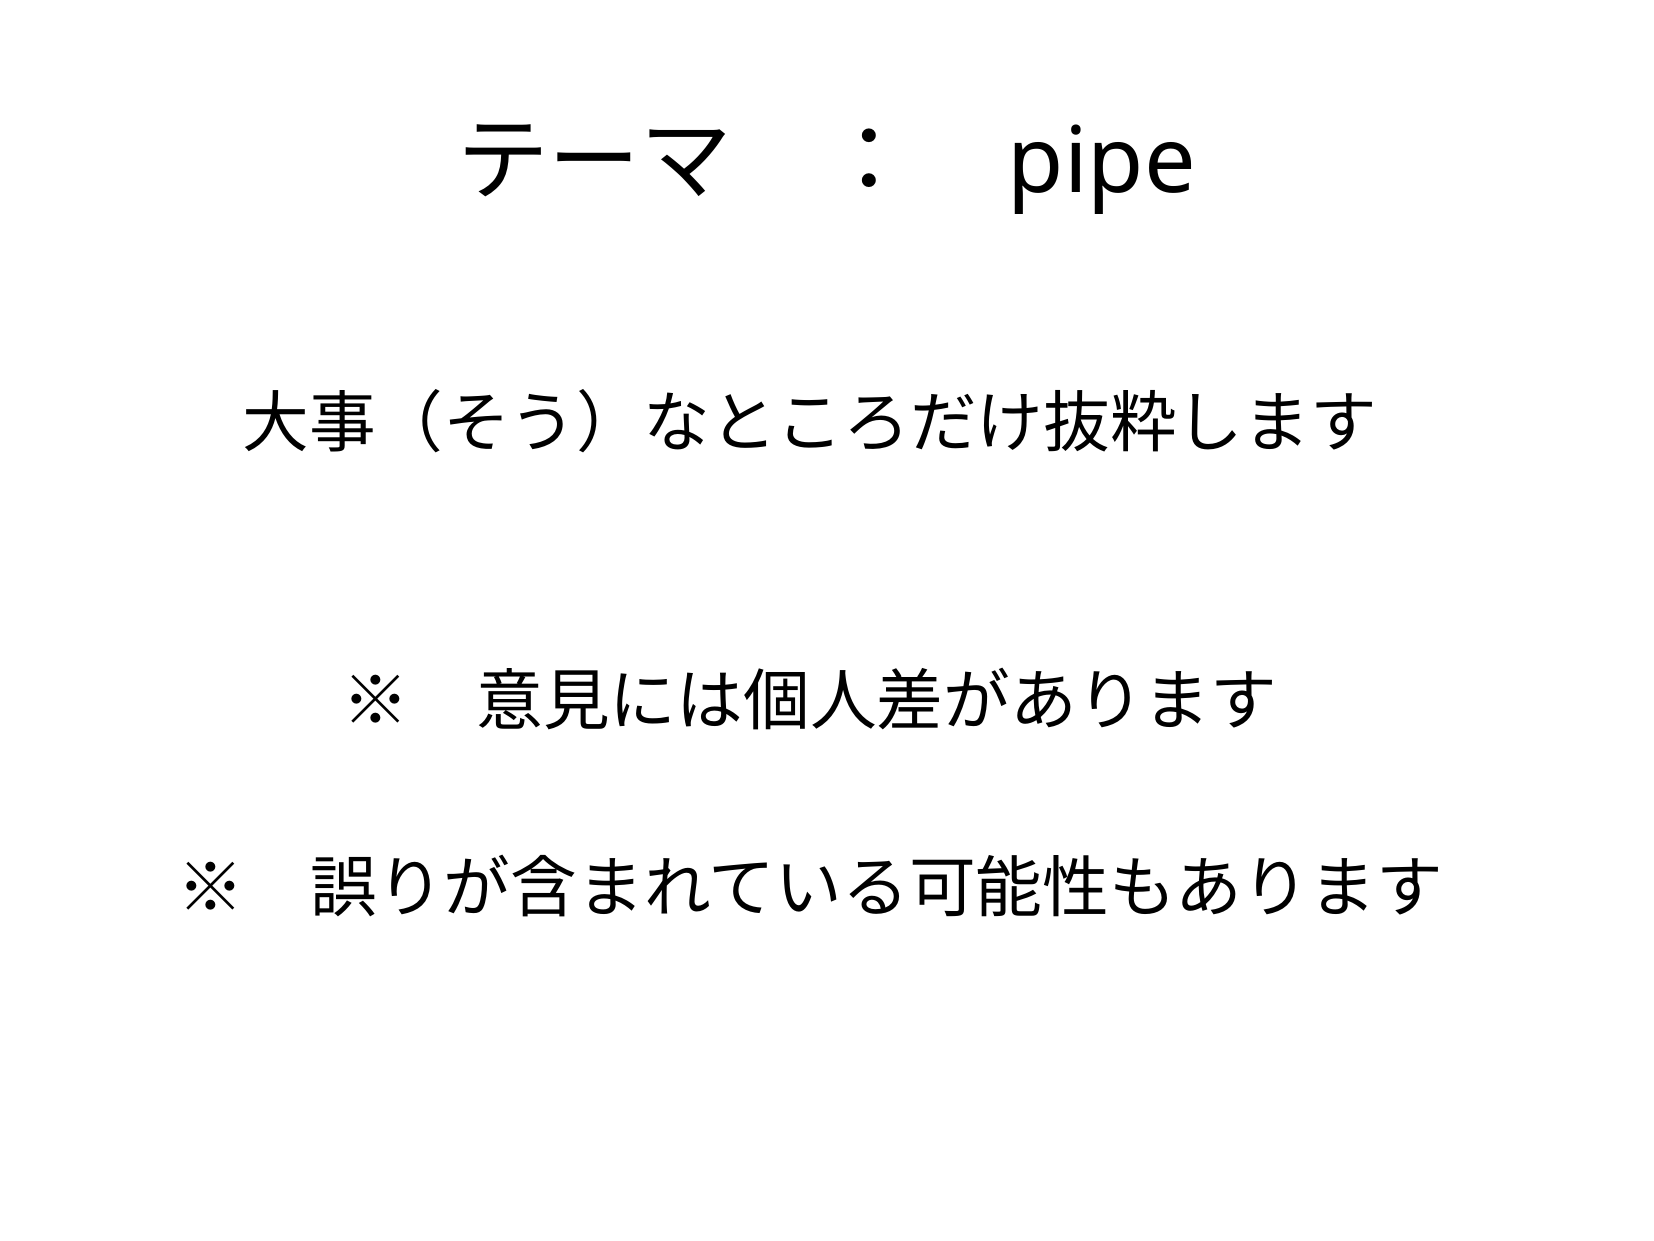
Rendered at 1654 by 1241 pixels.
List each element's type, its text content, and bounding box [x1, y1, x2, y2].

subtitle 大事（そう）なところだけ抜粋します ※ 意見には個人差があります ※ 誤りが含まれている可能性もあります [82, 290, 1538, 1010]
title テーマ ： pipe [82, 49, 1571, 257]
